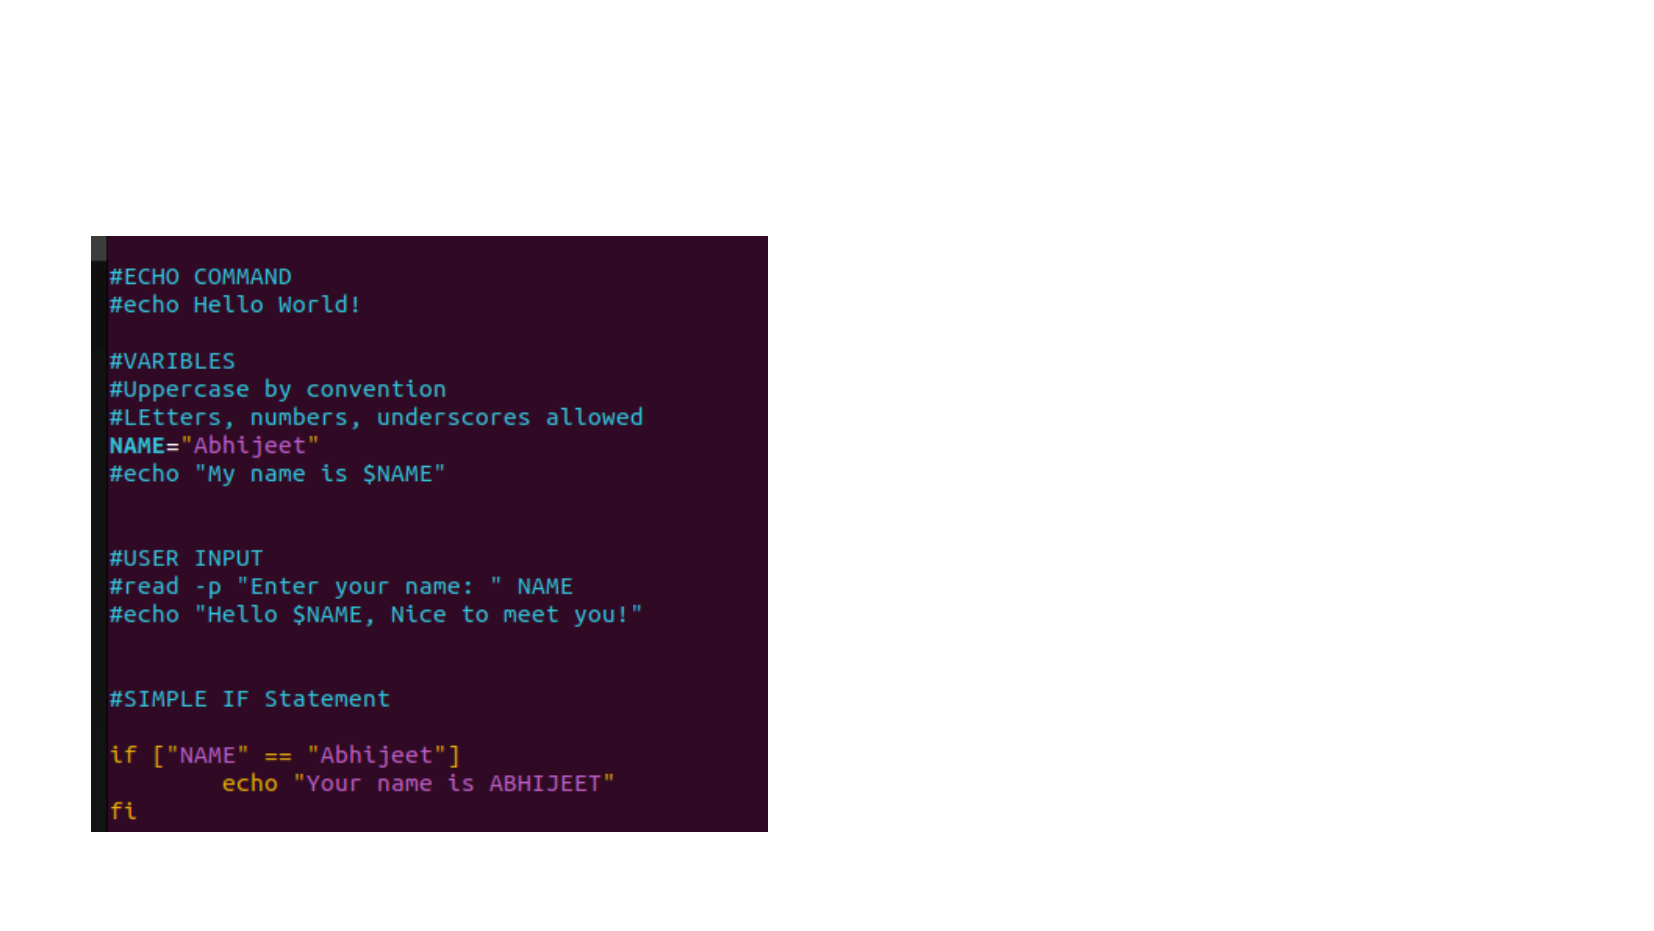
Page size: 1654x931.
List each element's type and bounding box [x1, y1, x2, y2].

picture [91, 236, 768, 832]
